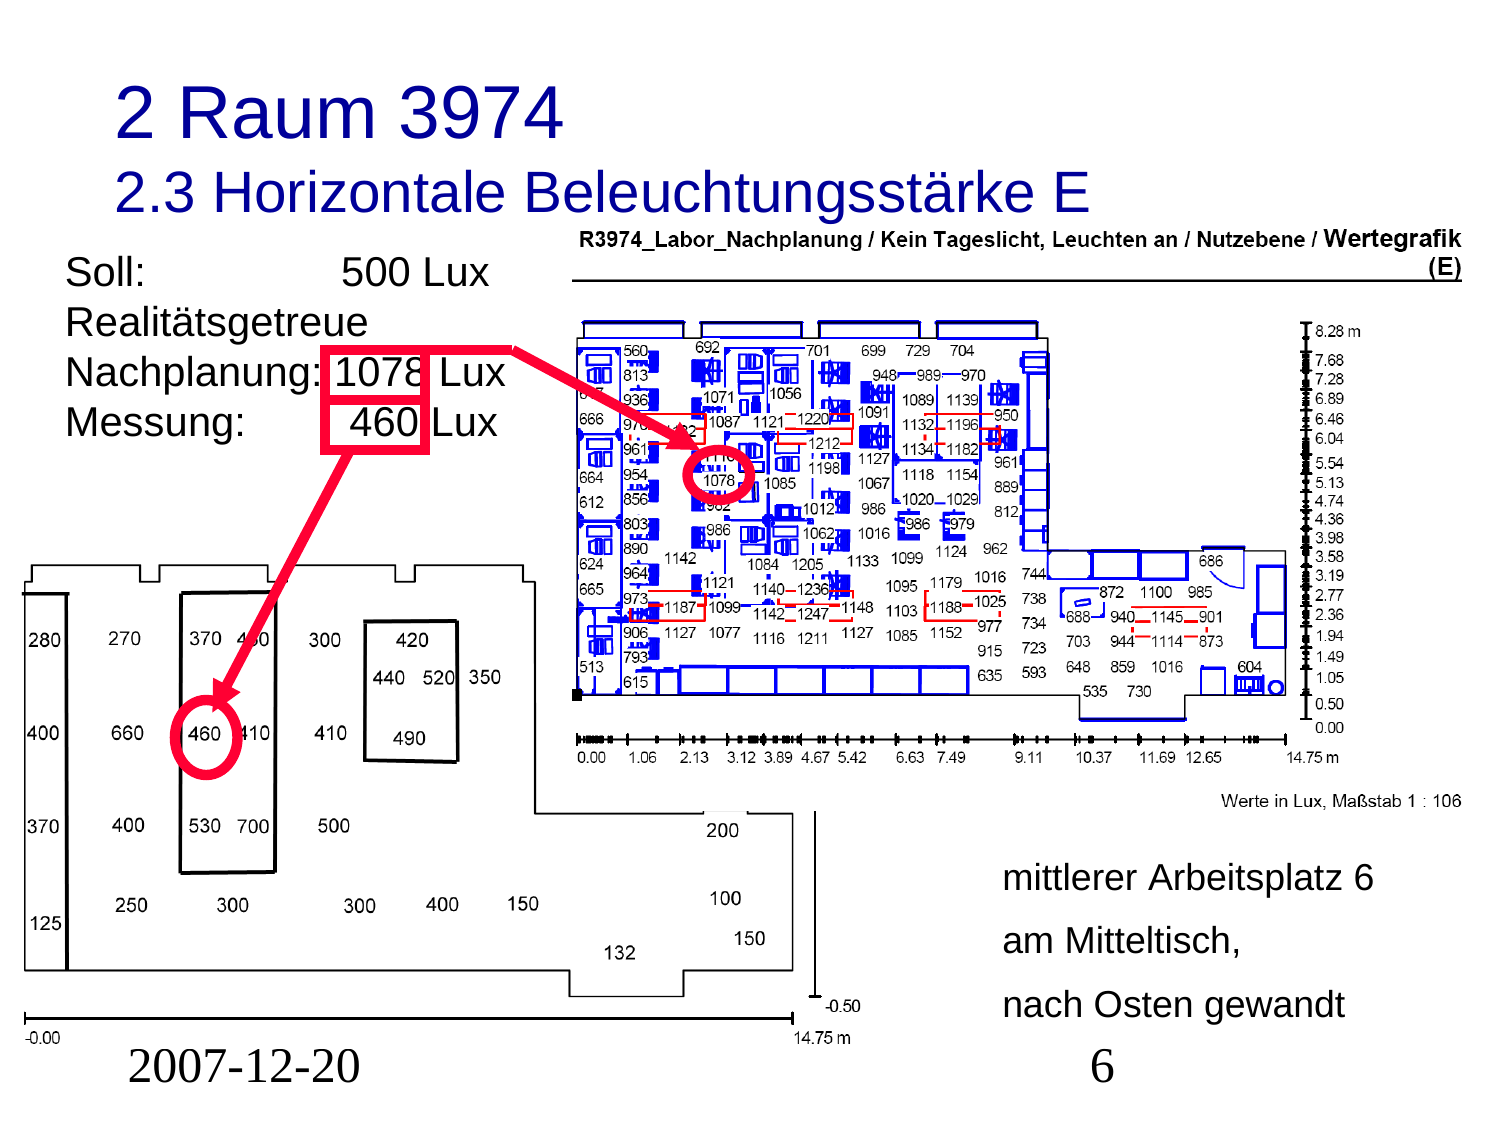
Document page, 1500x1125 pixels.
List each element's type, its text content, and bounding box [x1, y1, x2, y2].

text_box Soll: 500 Lux Realitätsgetreue Nachplanung: 1078 Lux Messung: 460 Lux [49, 237, 538, 451]
text_box Soll: 500 Lux Realitätsgetreue Nachplanung: 1078 Lux Messung: 460 Lux [430, 355, 538, 451]
text_box Soll: 500 Lux Realitätsgetreue Nachplanung: 1078 Lux Messung: 460 Lux [330, 405, 420, 445]
picture [181, 706, 232, 769]
text_box mittlerer Arbeitsplatz 6 am Mitteltisch, nach Osten gewandt [987, 849, 1400, 1034]
picture [12, 224, 1463, 1049]
title 2 Raum 3974 2.3 Horizontale Beleuchtungsstärke E [99, 49, 1438, 238]
text_box Soll: 500 Lux Realitätsgetreue Nachplanung: 1078 Lux Messung: 460 Lux [330, 355, 420, 395]
picture [693, 456, 744, 494]
